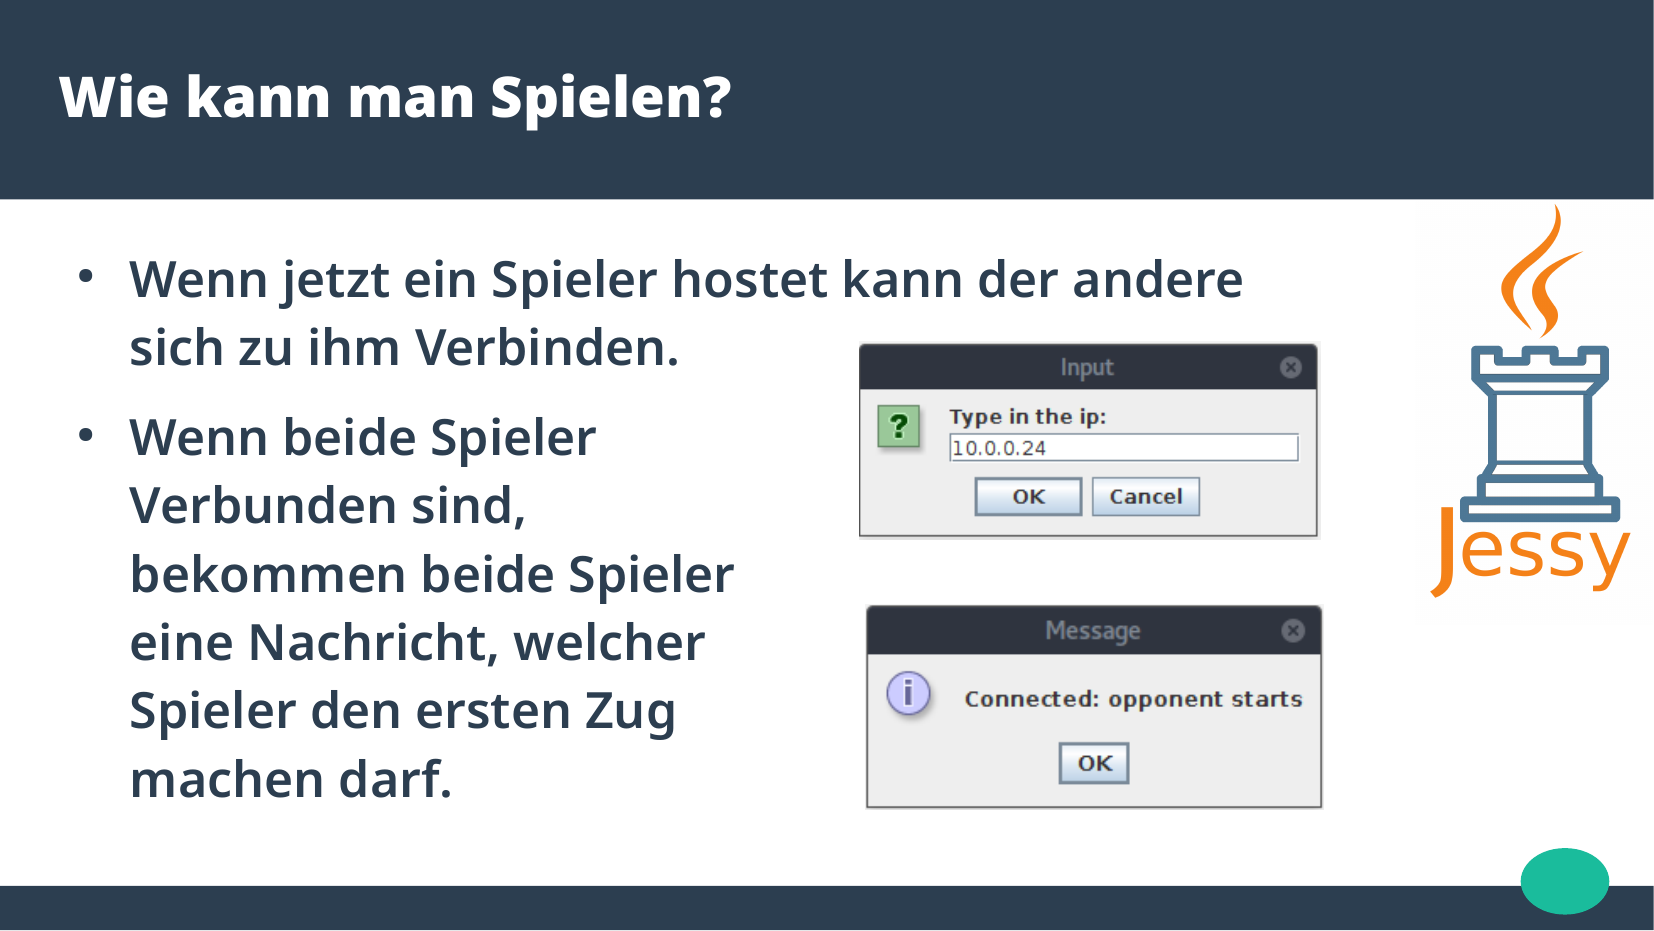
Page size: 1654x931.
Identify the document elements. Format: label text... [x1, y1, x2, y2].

title Wie kann man Spielen? [59, 37, 1595, 155]
list Wenn jetzt ein Spieler hostet kann der andere sich zu ihm Verbinden. Wenn beide Spieler Verbunden sind, bekommen beide Spieler eine Nachricht, welcher Spieler den ersten Zug machen darf. [59, 243, 1595, 864]
picture [1415, 201, 1654, 625]
picture [865, 604, 1324, 811]
picture [859, 341, 1321, 541]
